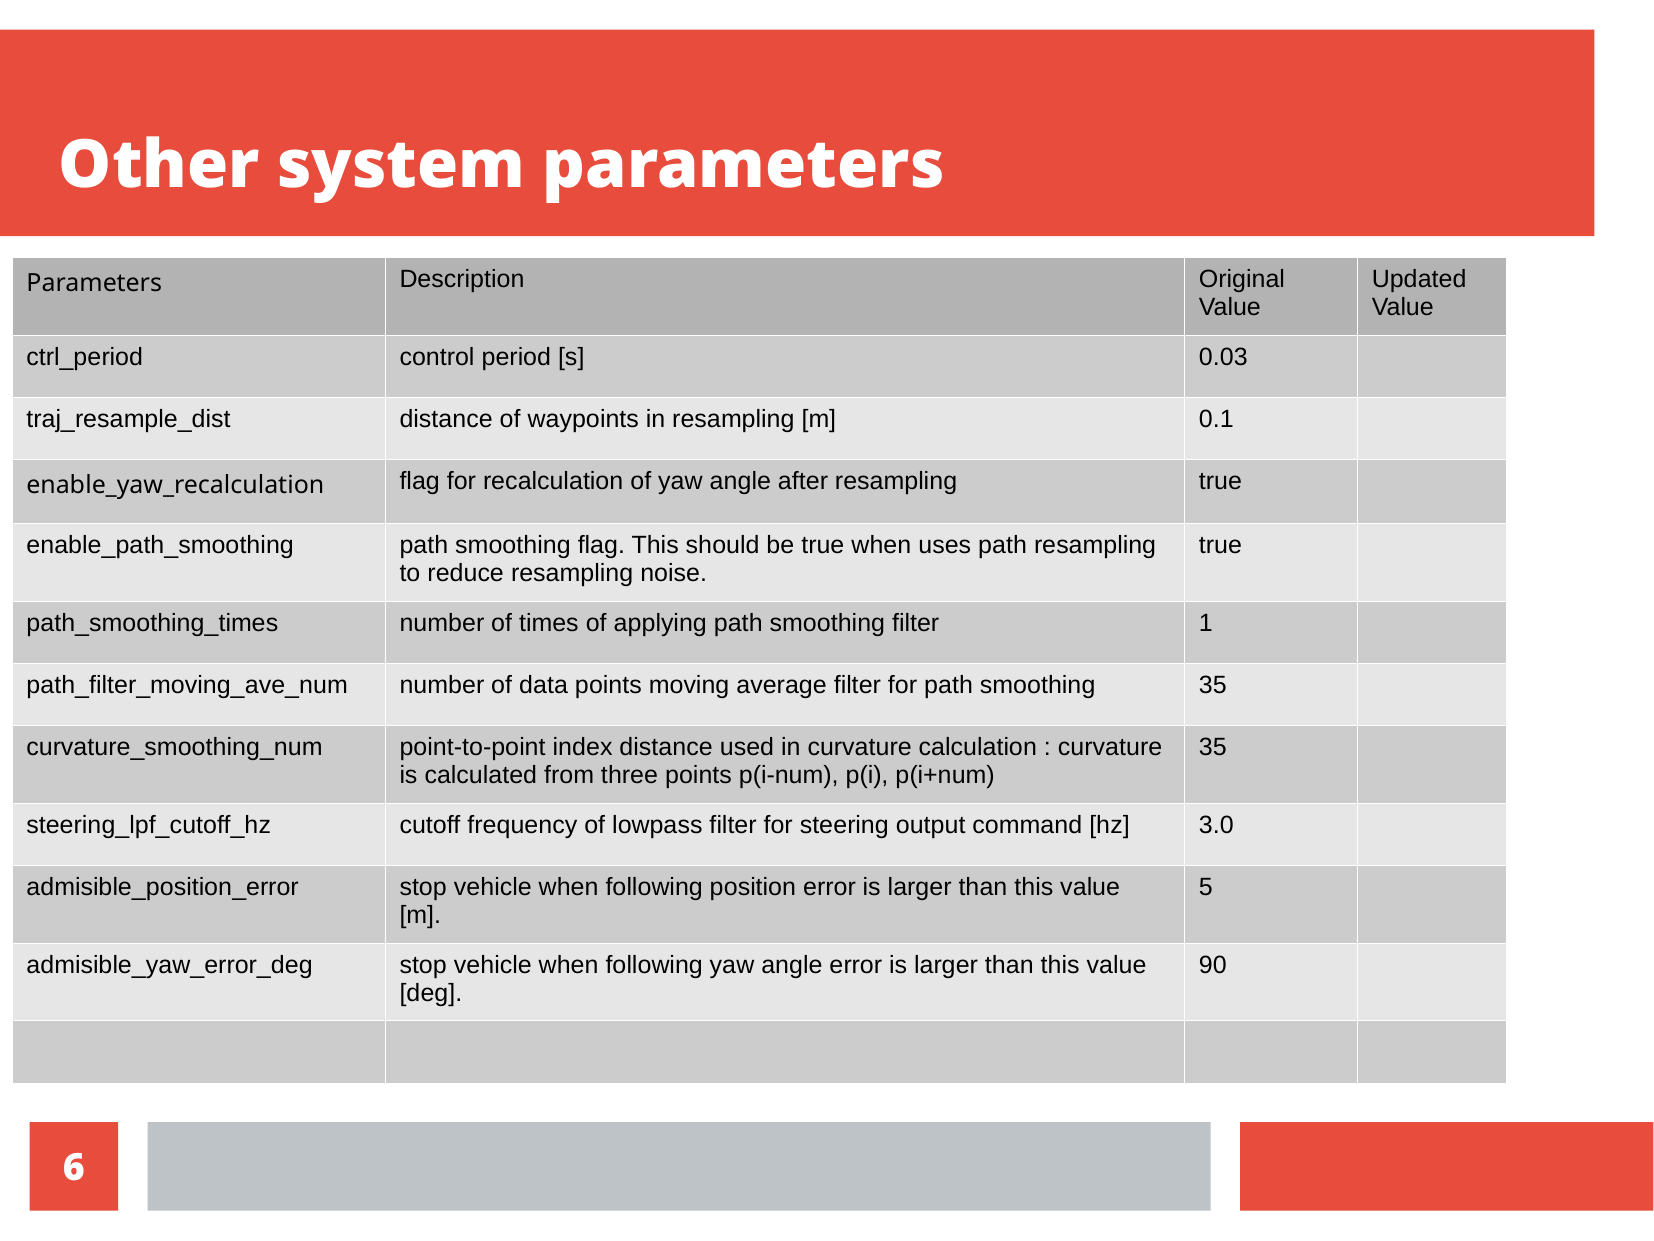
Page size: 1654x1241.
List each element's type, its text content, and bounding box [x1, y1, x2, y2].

table_header Original Value [1185, 258, 1357, 335]
table_header Parameters [13, 258, 385, 335]
table_cell enable_yaw_recalculation [13, 460, 385, 523]
table_cell true [1185, 524, 1357, 601]
table_cell steering_lpf_cutoff_hz [13, 804, 385, 865]
table_cell 35 [1185, 664, 1357, 725]
table_cell [1358, 804, 1506, 865]
table_cell [1358, 524, 1506, 601]
title Other system parameters [59, 59, 1595, 207]
table_cell cutoff frequency of lowpass filter for steering output command [hz] [386, 804, 1184, 865]
table_cell stop vehicle when following yaw angle error is larger than this value [deg]. [386, 944, 1184, 1020]
table_header Updated Value [1358, 258, 1506, 335]
table_cell [1358, 866, 1506, 943]
table_cell 0.1 [1185, 398, 1357, 459]
table_cell [1185, 1021, 1357, 1083]
table_cell enable_path_smoothing [13, 524, 385, 601]
table_cell point-to-point index distance used in curvature calculation : curvature is calculated from three points p(i-num), p(i), p(i+num) [386, 726, 1184, 803]
table_cell [1358, 1021, 1506, 1083]
table_cell path_smoothing_times [13, 602, 385, 663]
table_cell 1 [1185, 602, 1357, 663]
table_cell [386, 1021, 1184, 1083]
table_cell number of data points moving average filter for path smoothing [386, 664, 1184, 725]
table_cell [1358, 398, 1506, 459]
table_cell 90 [1185, 944, 1357, 1020]
table_cell path smoothing flag. This should be true when uses path resampling to reduce resampling noise. [386, 524, 1184, 601]
table_cell [1358, 336, 1506, 397]
table_cell admisible_yaw_error_deg [13, 944, 385, 1020]
table_cell [1358, 460, 1506, 523]
table_cell 5 [1185, 866, 1357, 943]
table_cell path_filter_moving_ave_num [13, 664, 385, 725]
table_cell distance of waypoints in resampling [m] [386, 398, 1184, 459]
table_cell [13, 1021, 385, 1083]
table_cell 0.03 [1185, 336, 1357, 397]
table_cell [1358, 944, 1506, 1020]
table_cell true [1185, 460, 1357, 523]
table_cell 35 [1185, 726, 1357, 803]
table_cell control period [s] [386, 336, 1184, 397]
table_cell ctrl_period [13, 336, 385, 397]
table_cell stop vehicle when following position error is larger than this value [m]. [386, 866, 1184, 943]
table_cell [1358, 602, 1506, 663]
table_cell [1358, 726, 1506, 803]
table_header Description [386, 258, 1184, 335]
table_cell curvature_smoothing_num [13, 726, 385, 803]
table_cell admisible_position_error [13, 866, 385, 943]
table_cell [1358, 664, 1506, 725]
table_cell flag for recalculation of yaw angle after resampling [386, 460, 1184, 523]
table_cell traj_resample_dist [13, 398, 385, 459]
table_cell 3.0 [1185, 804, 1357, 865]
table_cell number of times of applying path smoothing filter [386, 602, 1184, 663]
